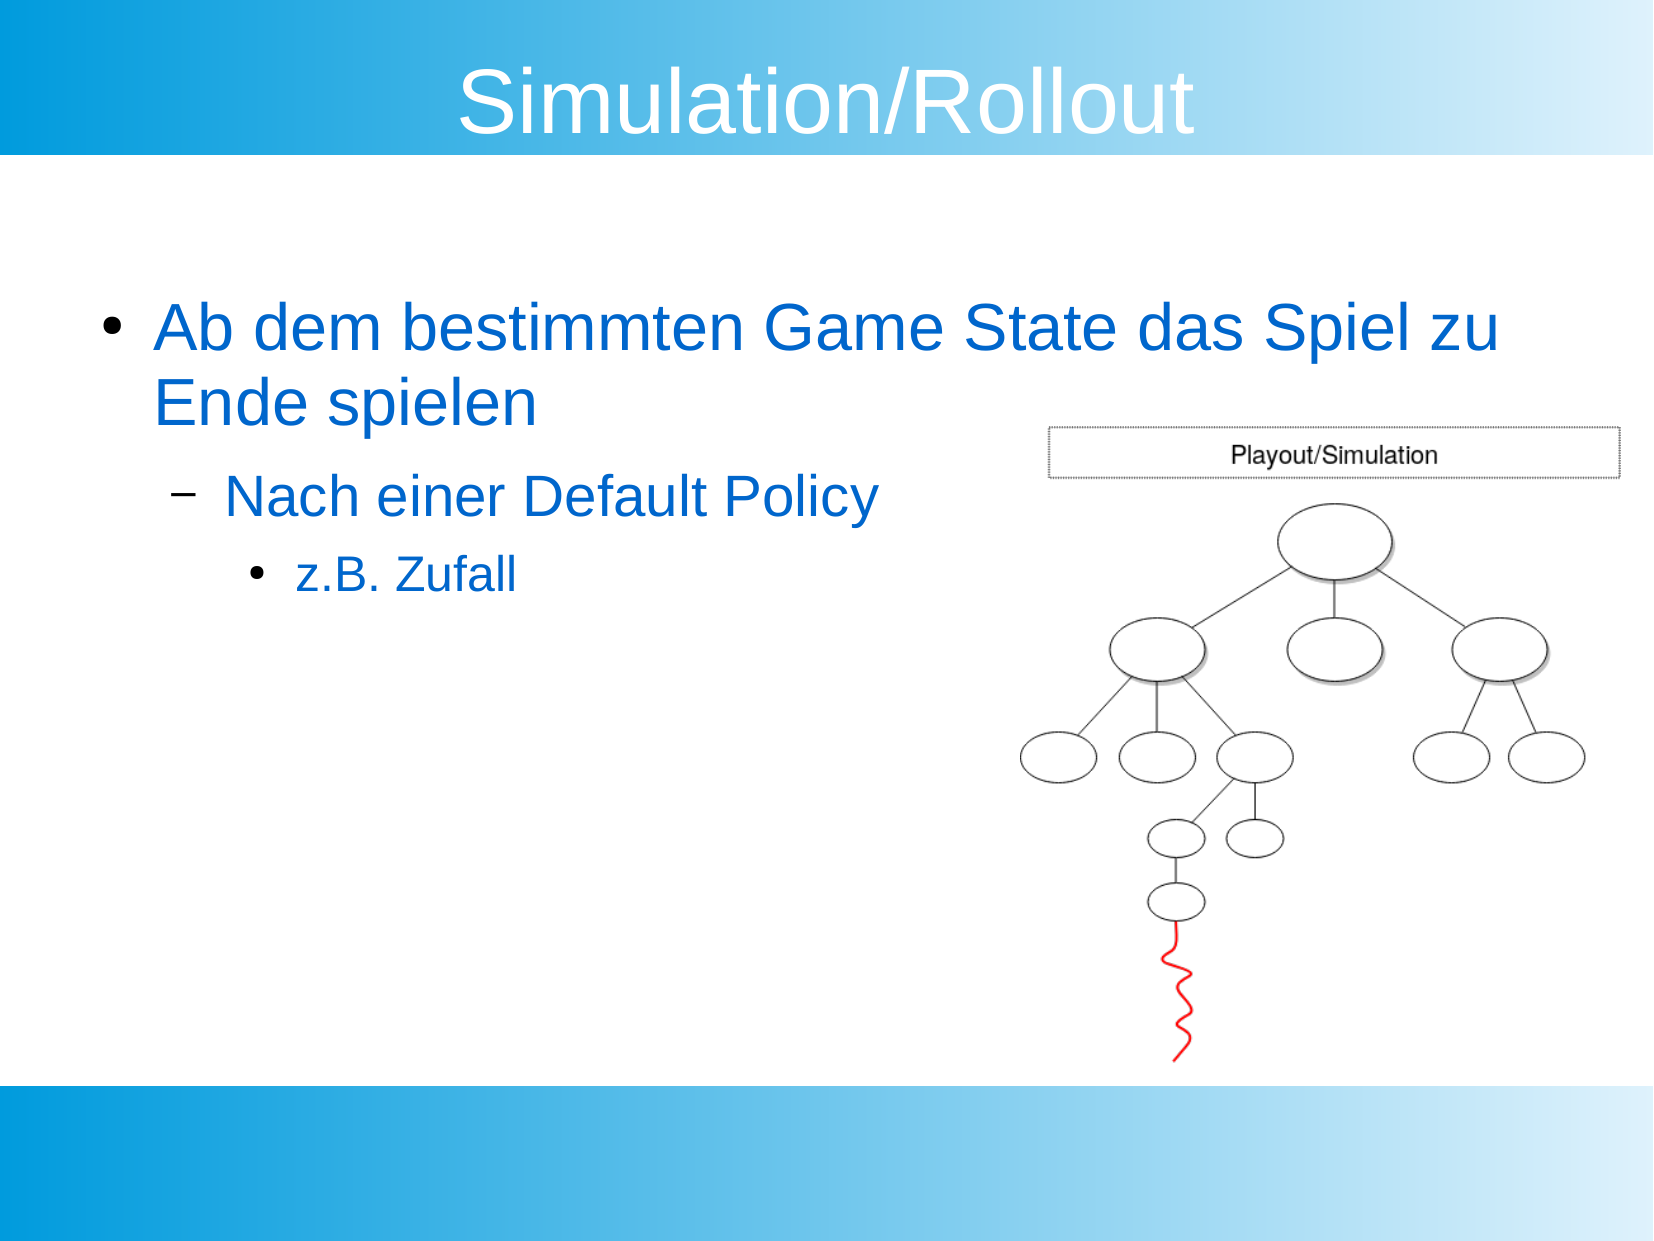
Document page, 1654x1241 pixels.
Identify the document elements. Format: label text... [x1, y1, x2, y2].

picture [1020, 426, 1621, 1065]
list Ab dem bestimmten Game State das Spiel zu Ende spielen Nach einer Default Policy z.B. Zufall [82, 290, 1571, 1010]
title Simulation/Rollout [82, 49, 1571, 155]
